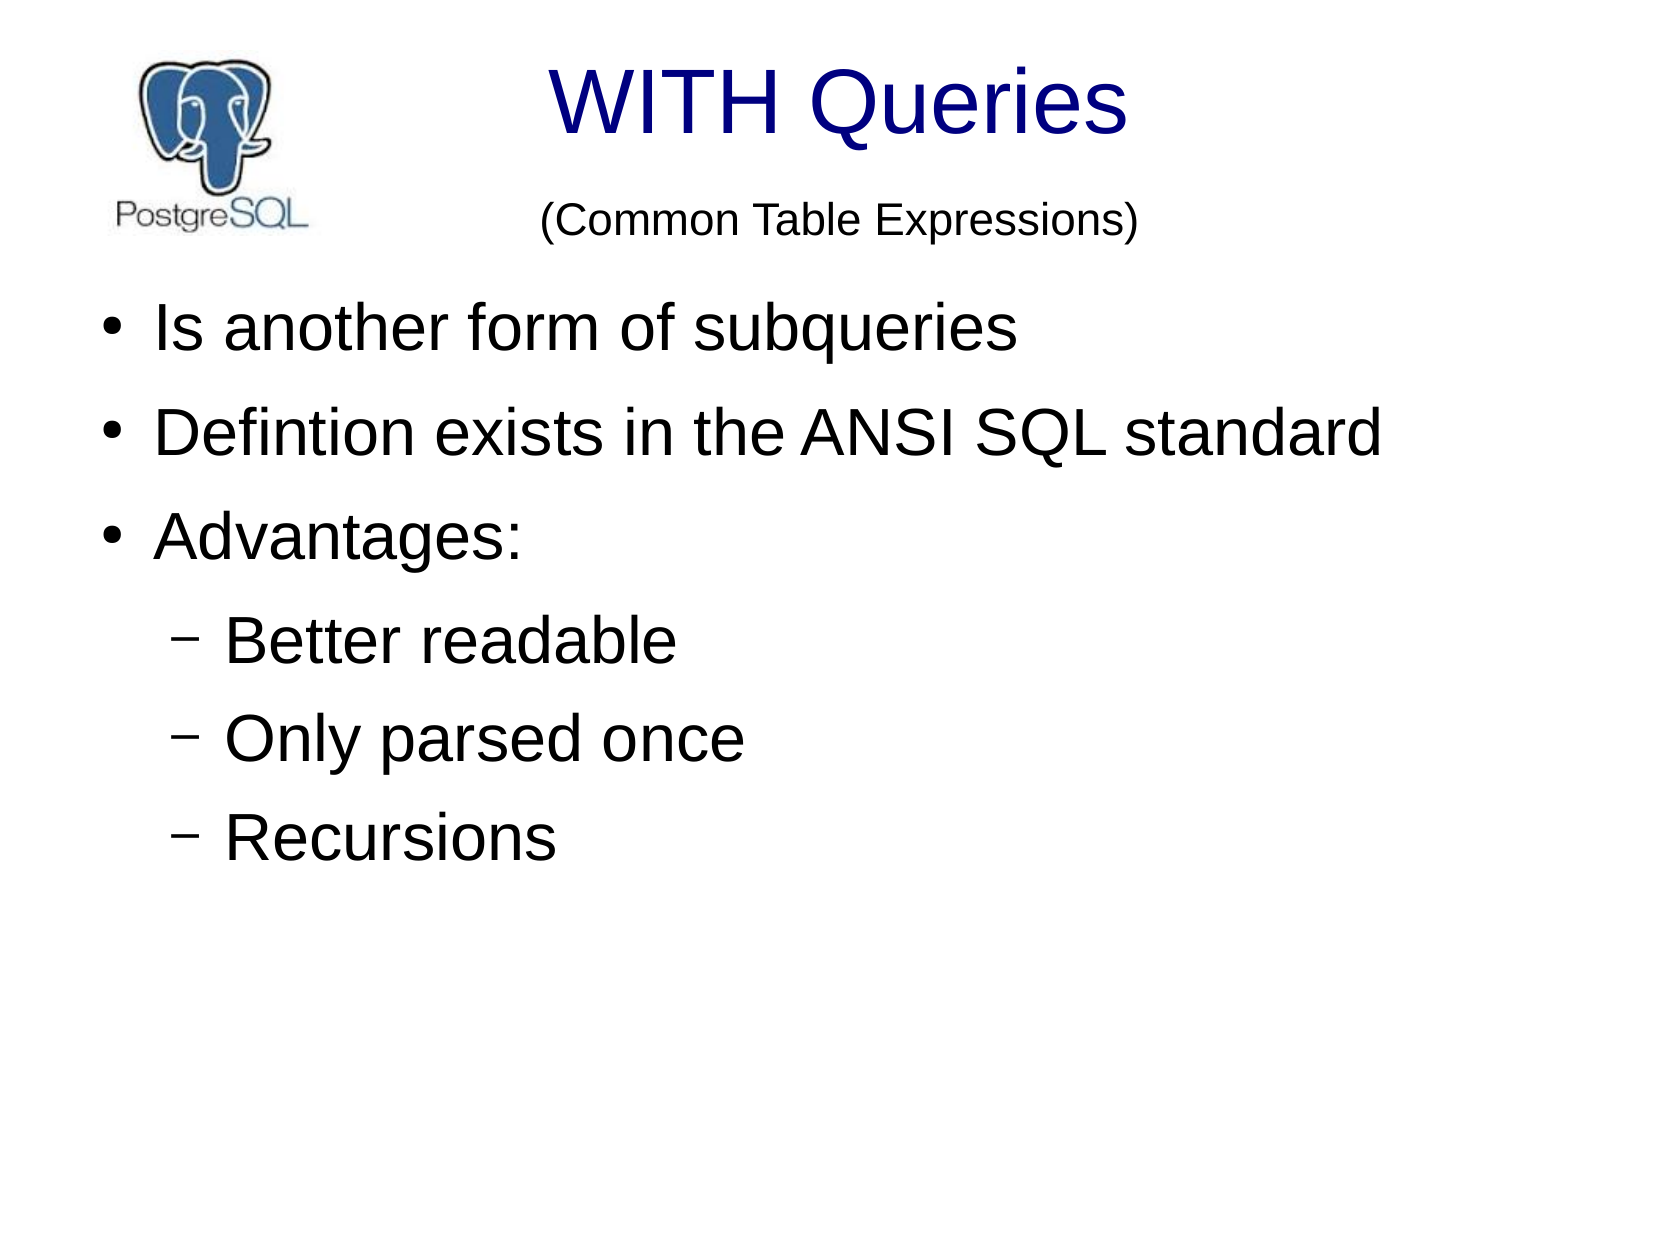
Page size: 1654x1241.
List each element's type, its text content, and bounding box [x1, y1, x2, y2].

picture [58, 50, 356, 237]
title WITH Queries (Common Table Expressions) [82, 49, 1571, 257]
list Is another form of subqueries Defintion exists in the ANSI SQL standard Advantages: Better readable Only parsed once Recursions [82, 290, 1538, 1010]
